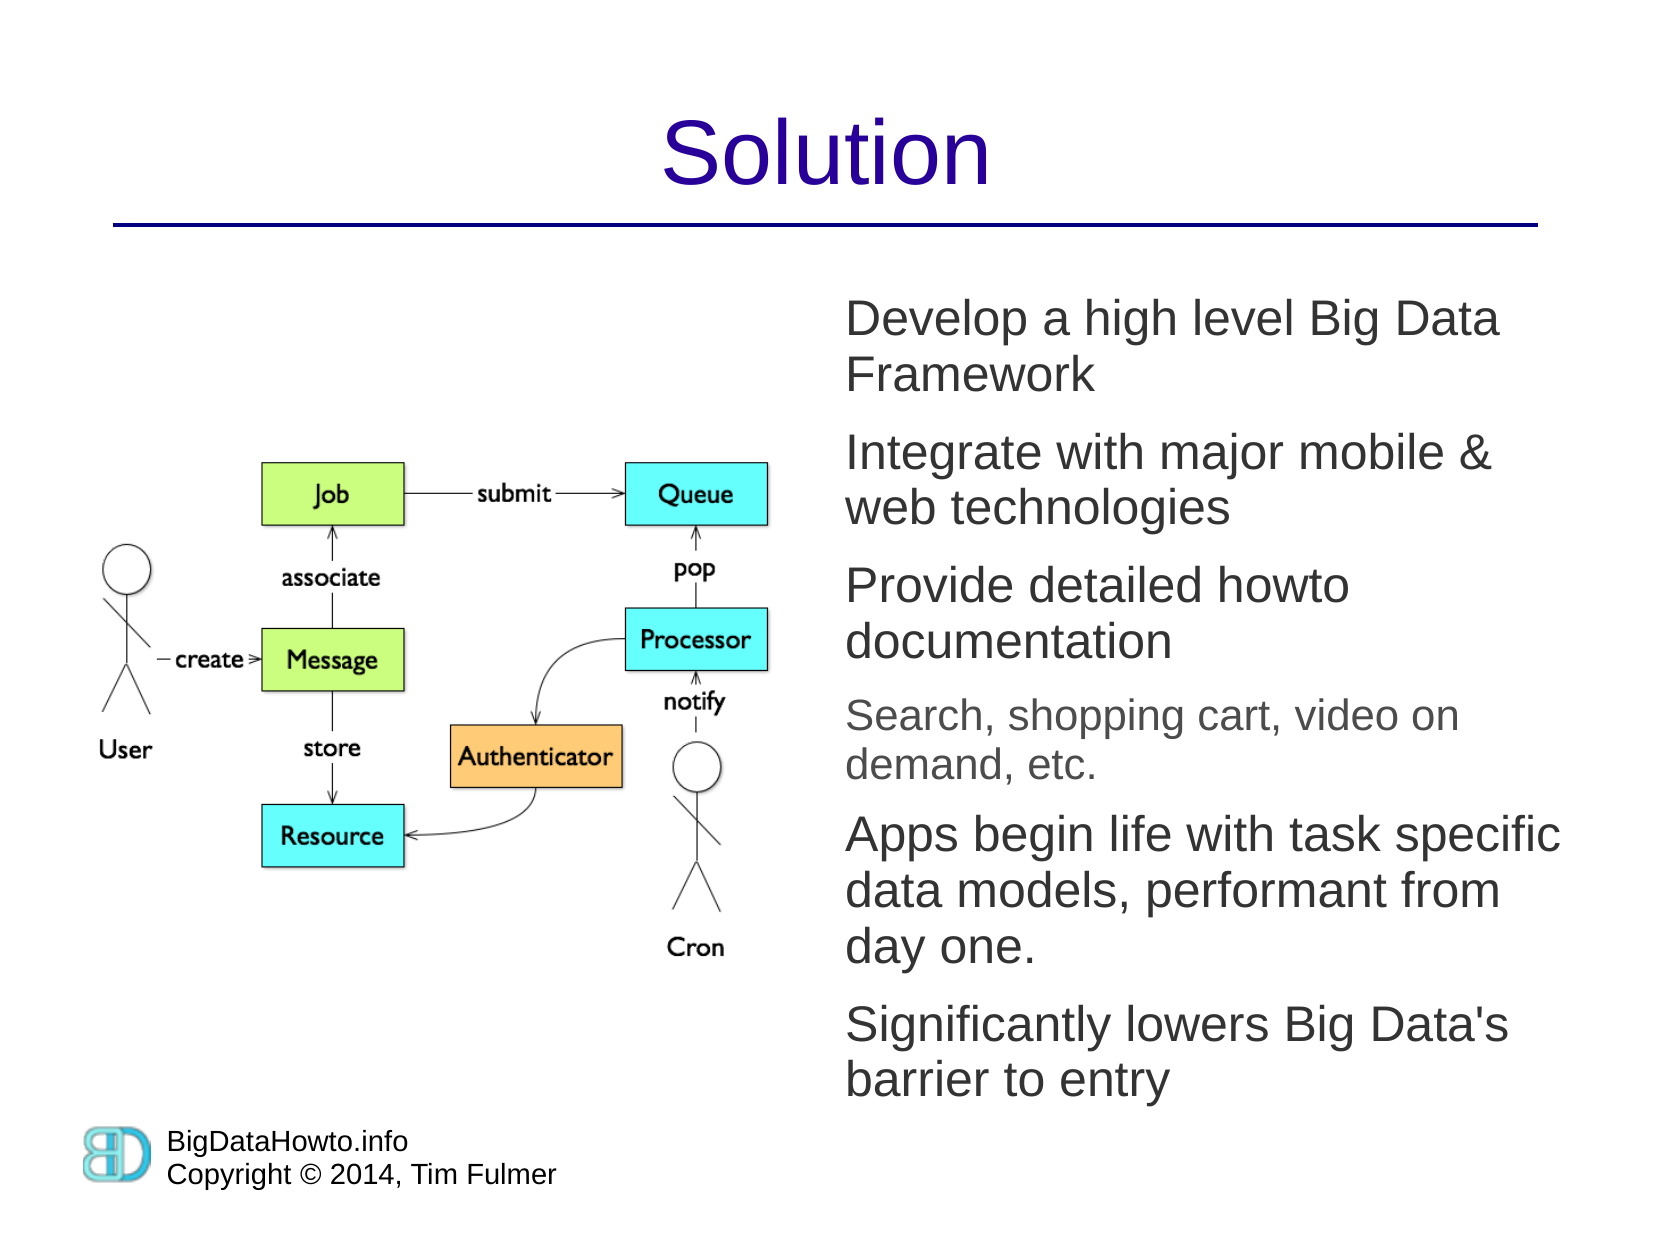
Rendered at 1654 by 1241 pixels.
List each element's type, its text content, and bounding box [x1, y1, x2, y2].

picture [82, 427, 809, 972]
list Develop a high level Big Data Framework Integrate with major mobile & web technologies Provide detailed howto documentation Search, shopping cart, video on demand, etc. Apps begin life with task specific data models, performant from day one. Significantly lowers Big Data's barrier to entry [845, 290, 1572, 1109]
title Solution [82, 49, 1571, 257]
picture [83, 1121, 151, 1189]
